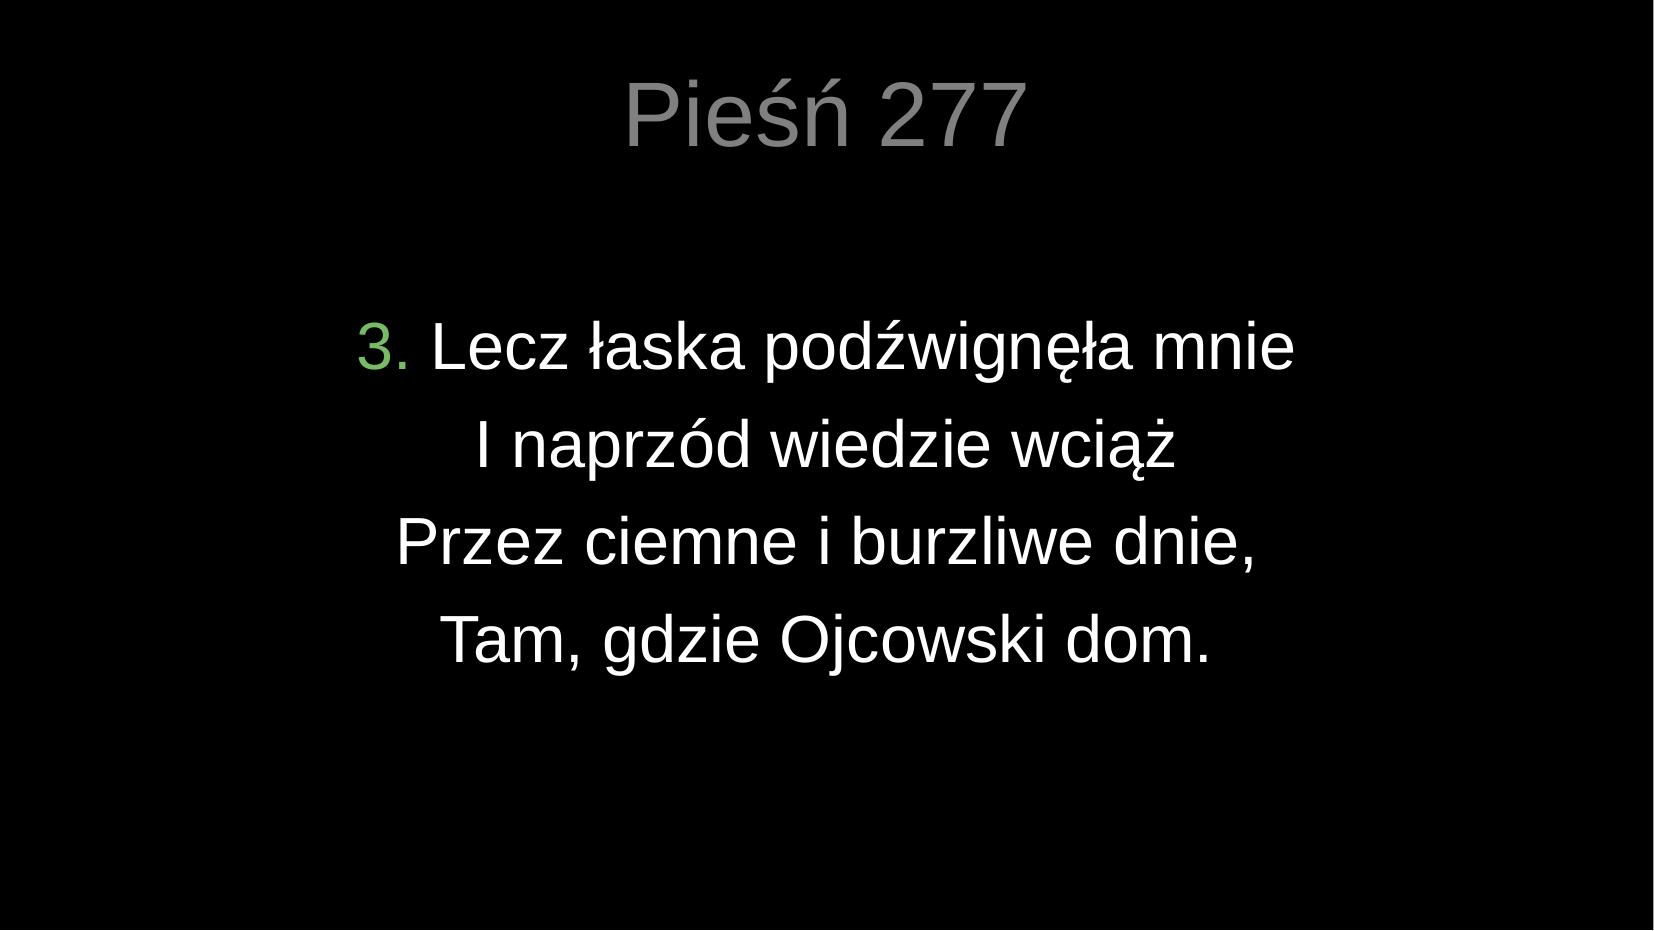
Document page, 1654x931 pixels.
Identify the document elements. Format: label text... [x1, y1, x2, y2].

title Pieśń 277 [82, 37, 1571, 193]
subtitle 3. Lecz łaska podźwignęła mnie I naprzód wiedzie wciąż Przez ciemne i burzliwe dnie, Tam, gdzie Ojcowski dom. [82, 217, 1571, 757]
